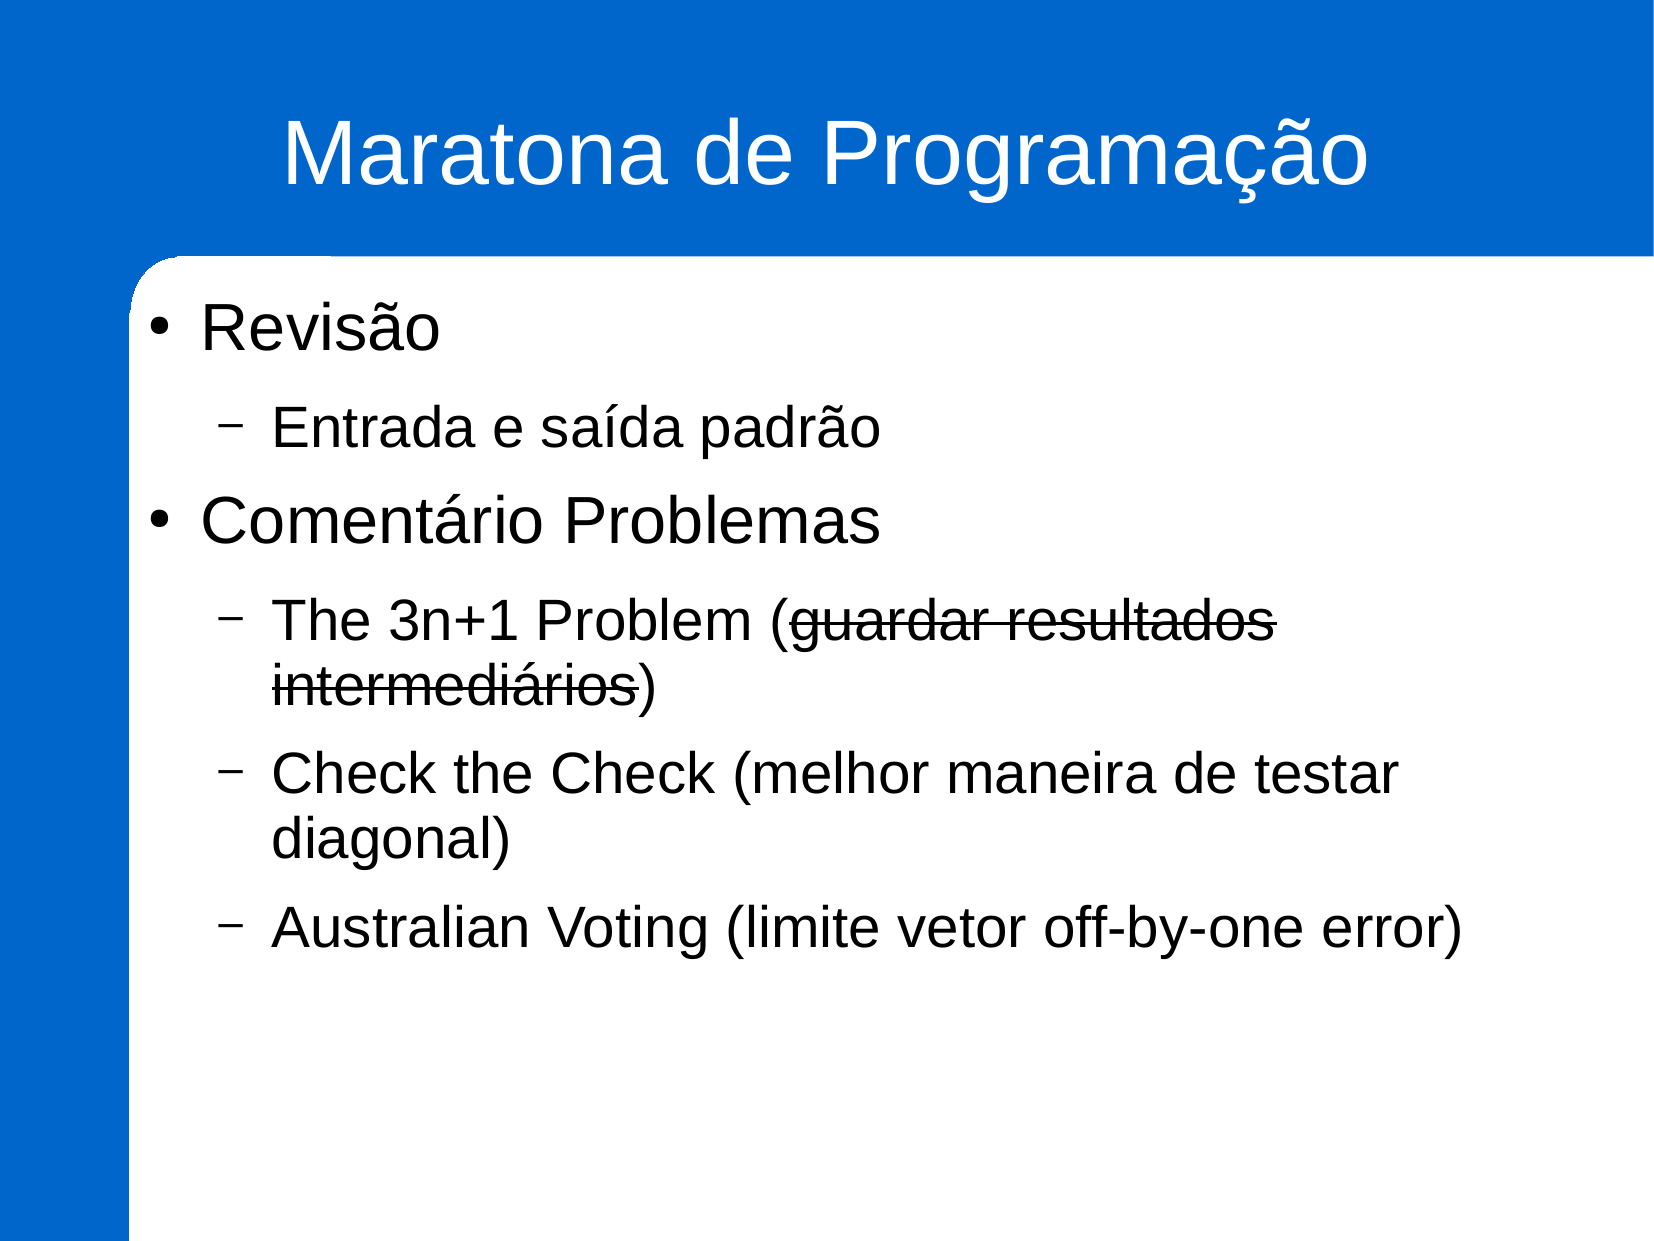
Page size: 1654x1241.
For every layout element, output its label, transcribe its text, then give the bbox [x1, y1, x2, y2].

list Revisão Entrada e saída padrão Comentário Problemas The 3n+1 Problem (guardar resultados intermediários) Check the Check (melhor maneira de testar diagonal) Australian Voting (limite vetor off-by-one error) [129, 290, 1619, 1010]
title Maratona de Programação [82, 49, 1571, 257]
